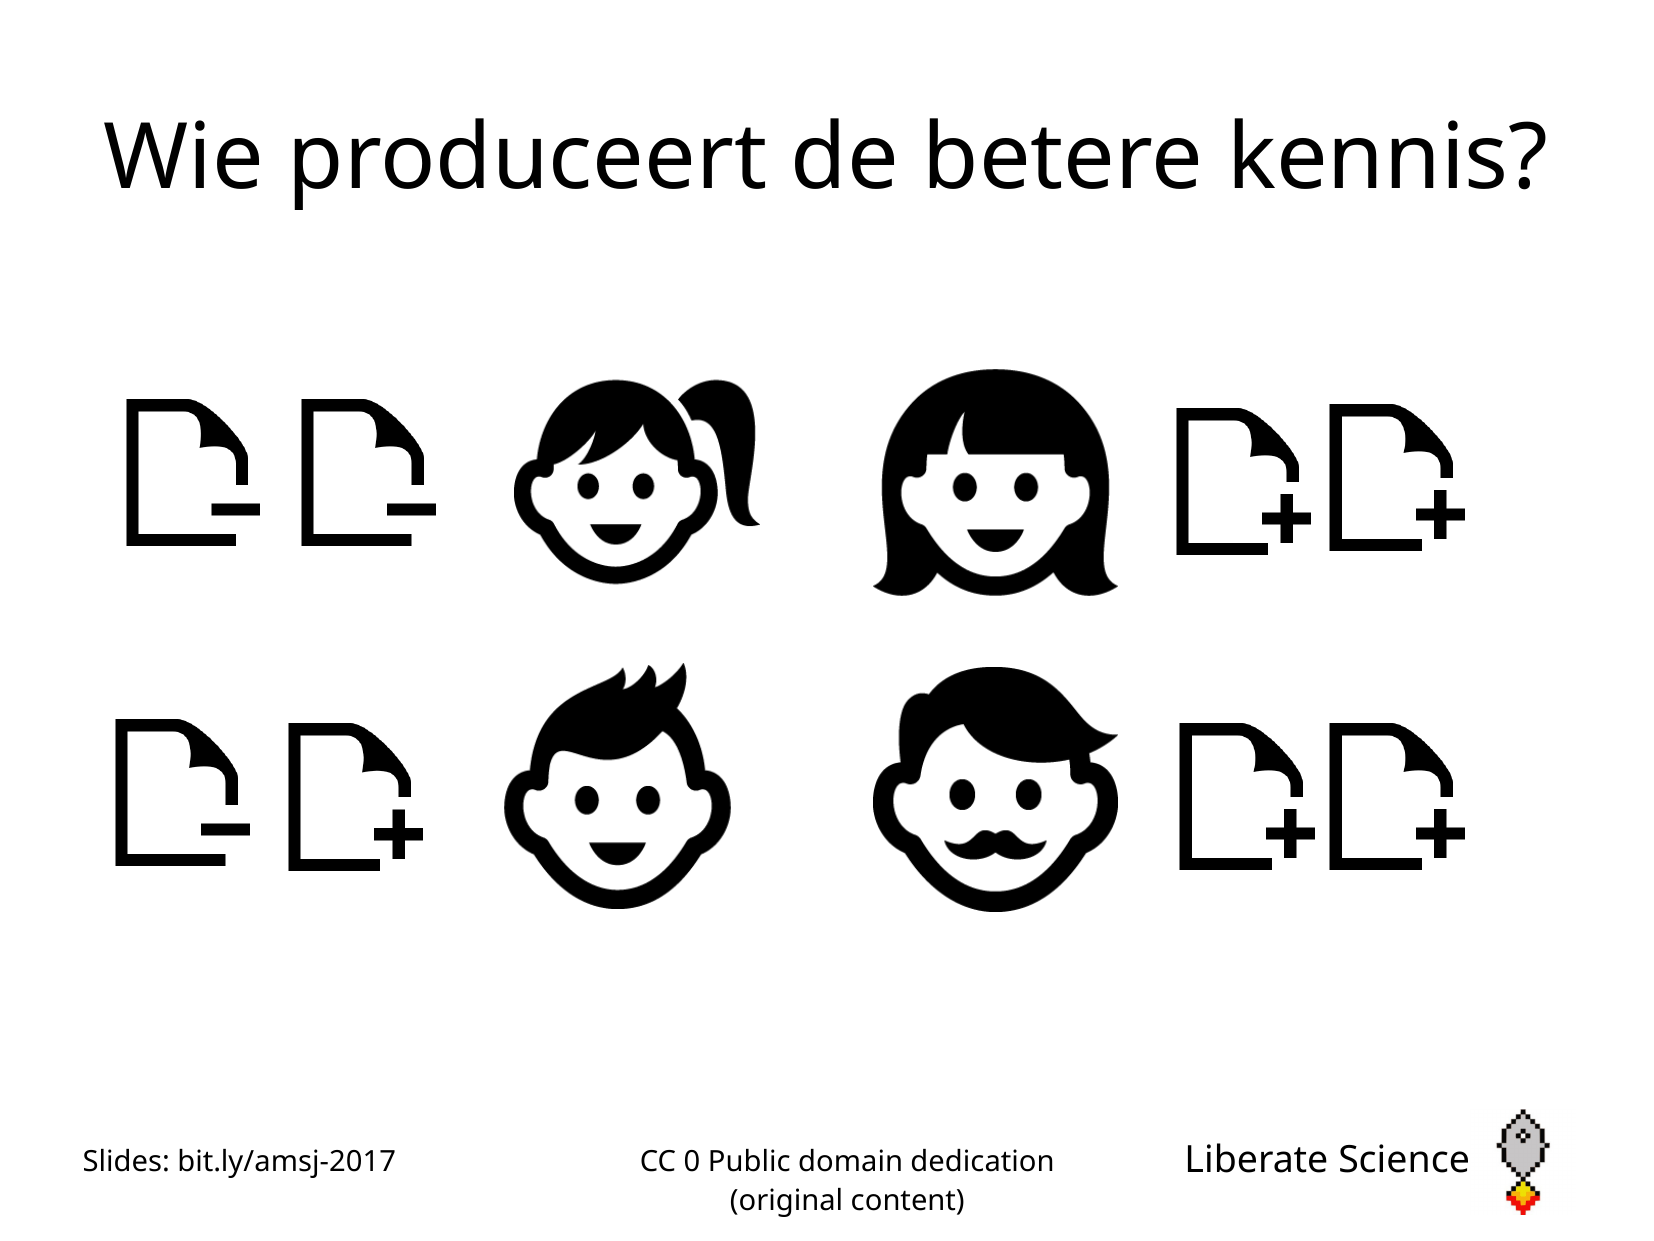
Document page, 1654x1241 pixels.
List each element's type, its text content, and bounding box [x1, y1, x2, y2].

picture [1173, 723, 1321, 871]
picture [109, 719, 256, 866]
picture [873, 667, 1118, 912]
picture [1170, 408, 1317, 556]
picture [1470, 1109, 1576, 1215]
picture [282, 723, 429, 871]
picture [873, 360, 1118, 605]
picture [295, 399, 442, 546]
picture [120, 399, 266, 546]
title Wie produceert de betere kennis? [82, 49, 1571, 257]
picture [1323, 723, 1471, 871]
picture [514, 359, 760, 605]
picture [1323, 404, 1471, 552]
picture [495, 663, 740, 909]
